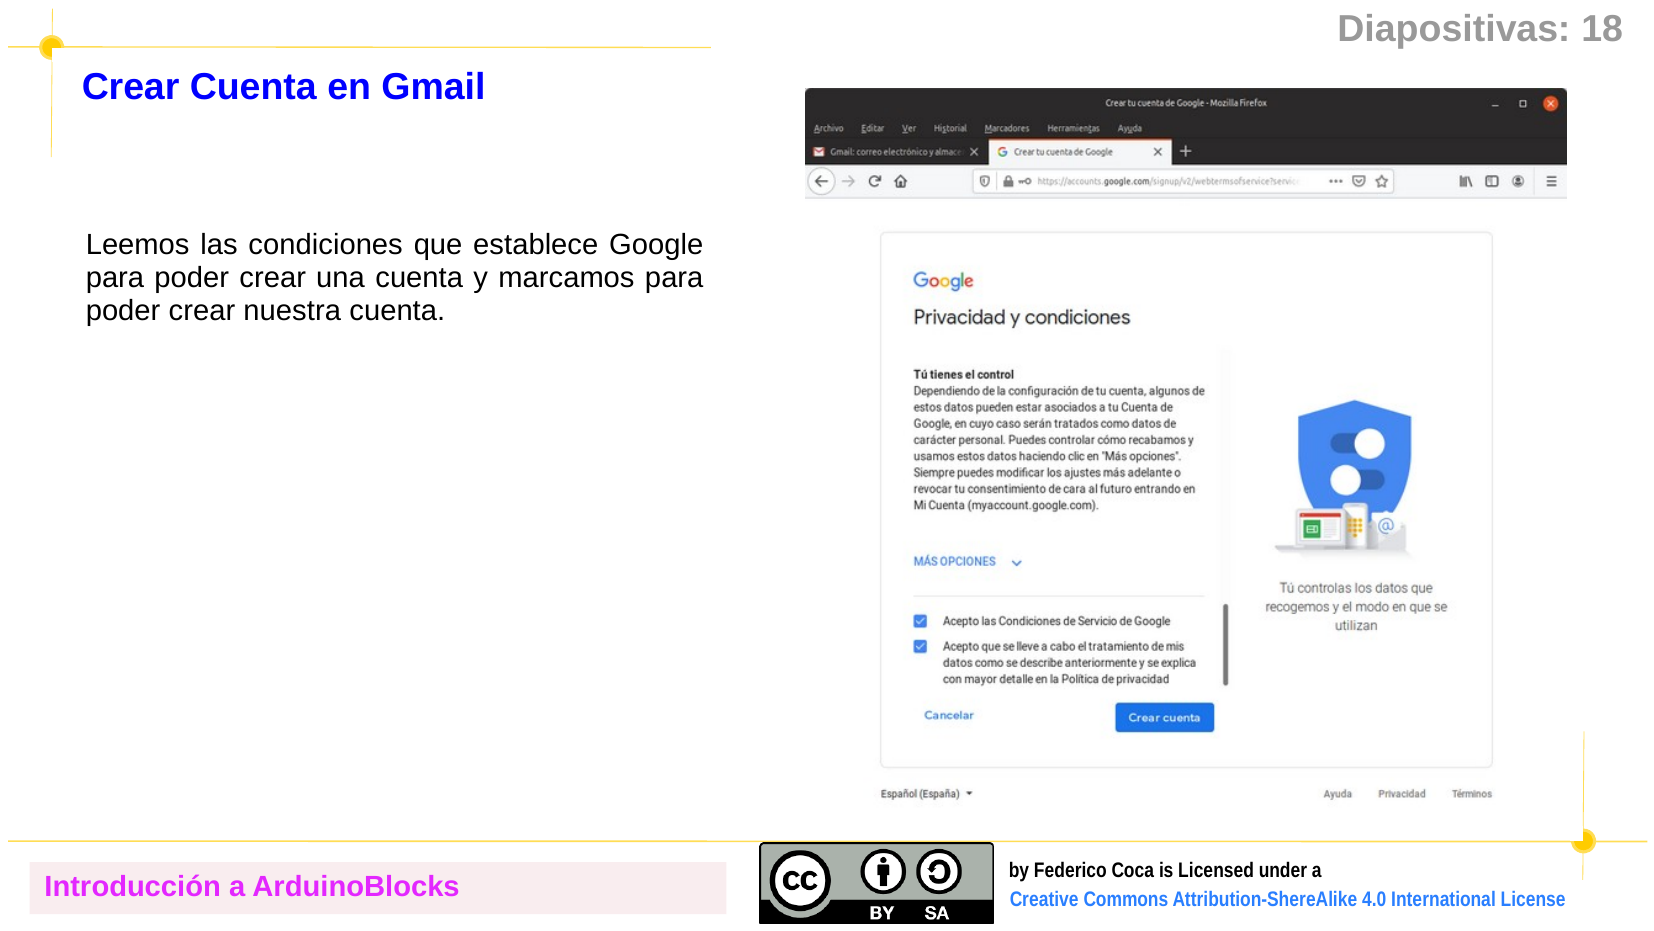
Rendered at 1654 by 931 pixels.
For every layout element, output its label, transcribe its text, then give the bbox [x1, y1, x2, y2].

text_box Leemos las condiciones que establece Google para poder crear una cuenta y marcamos para poder crear nuestra cuenta. [71, 220, 720, 347]
text_box Crear Cuenta en Gmail [67, 58, 1207, 116]
text_box Diapositivas: 18 [1322, 0, 1644, 57]
text_box Introducción a ArduinoBlocks [29, 862, 727, 915]
picture [805, 88, 1567, 821]
